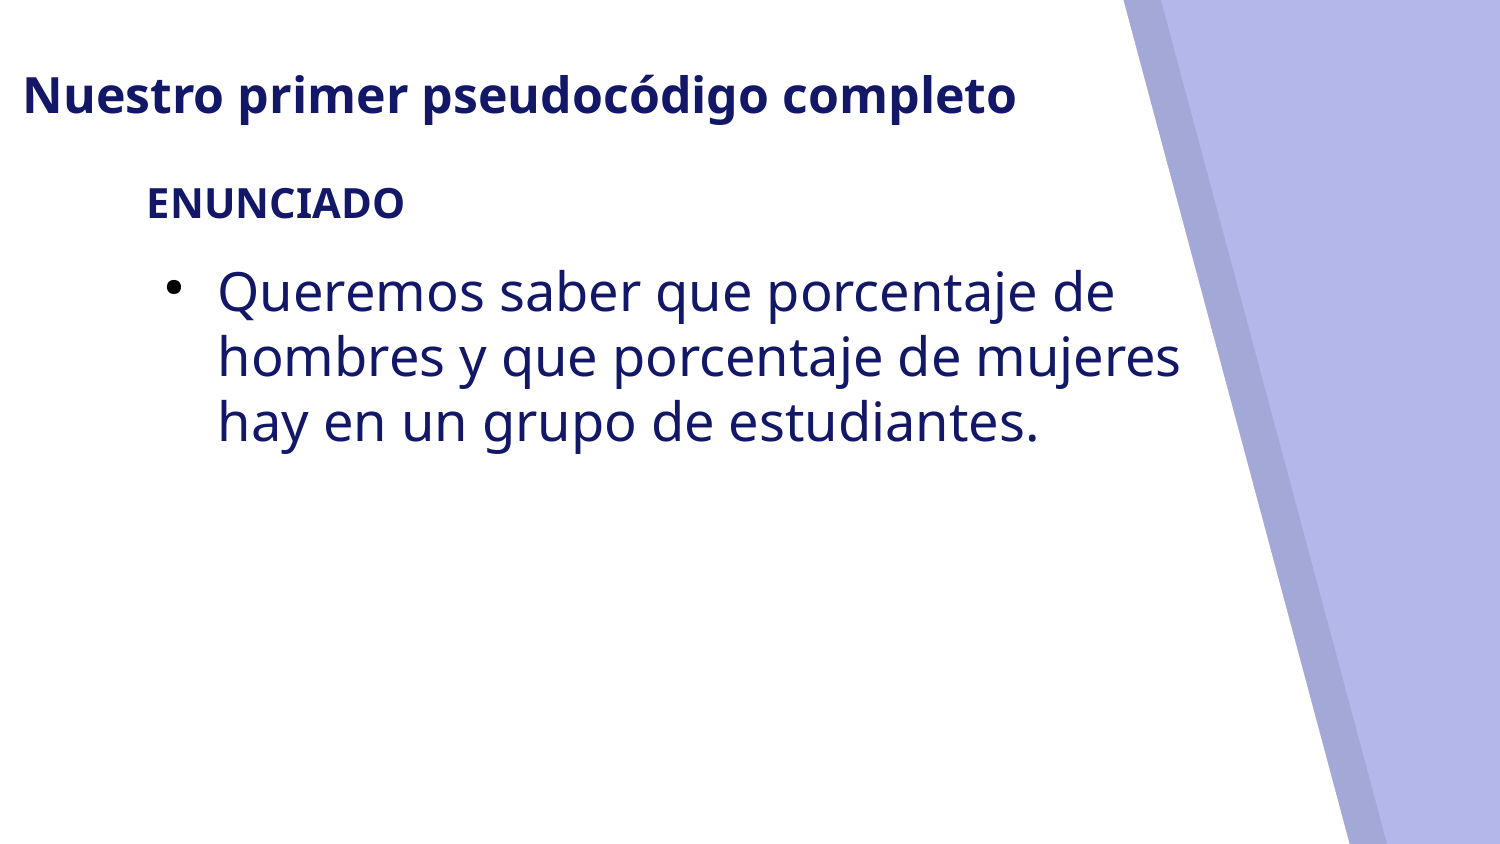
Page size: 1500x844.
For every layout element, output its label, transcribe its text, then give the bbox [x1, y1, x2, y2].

title Nuestro primer pseudocódigo completo [7, 59, 1193, 139]
list ENUNCIADO Queremos saber que porcentaje de hombres y que porcentaje de mujeres hay en un grupo de estudiantes. [131, 162, 1252, 533]
